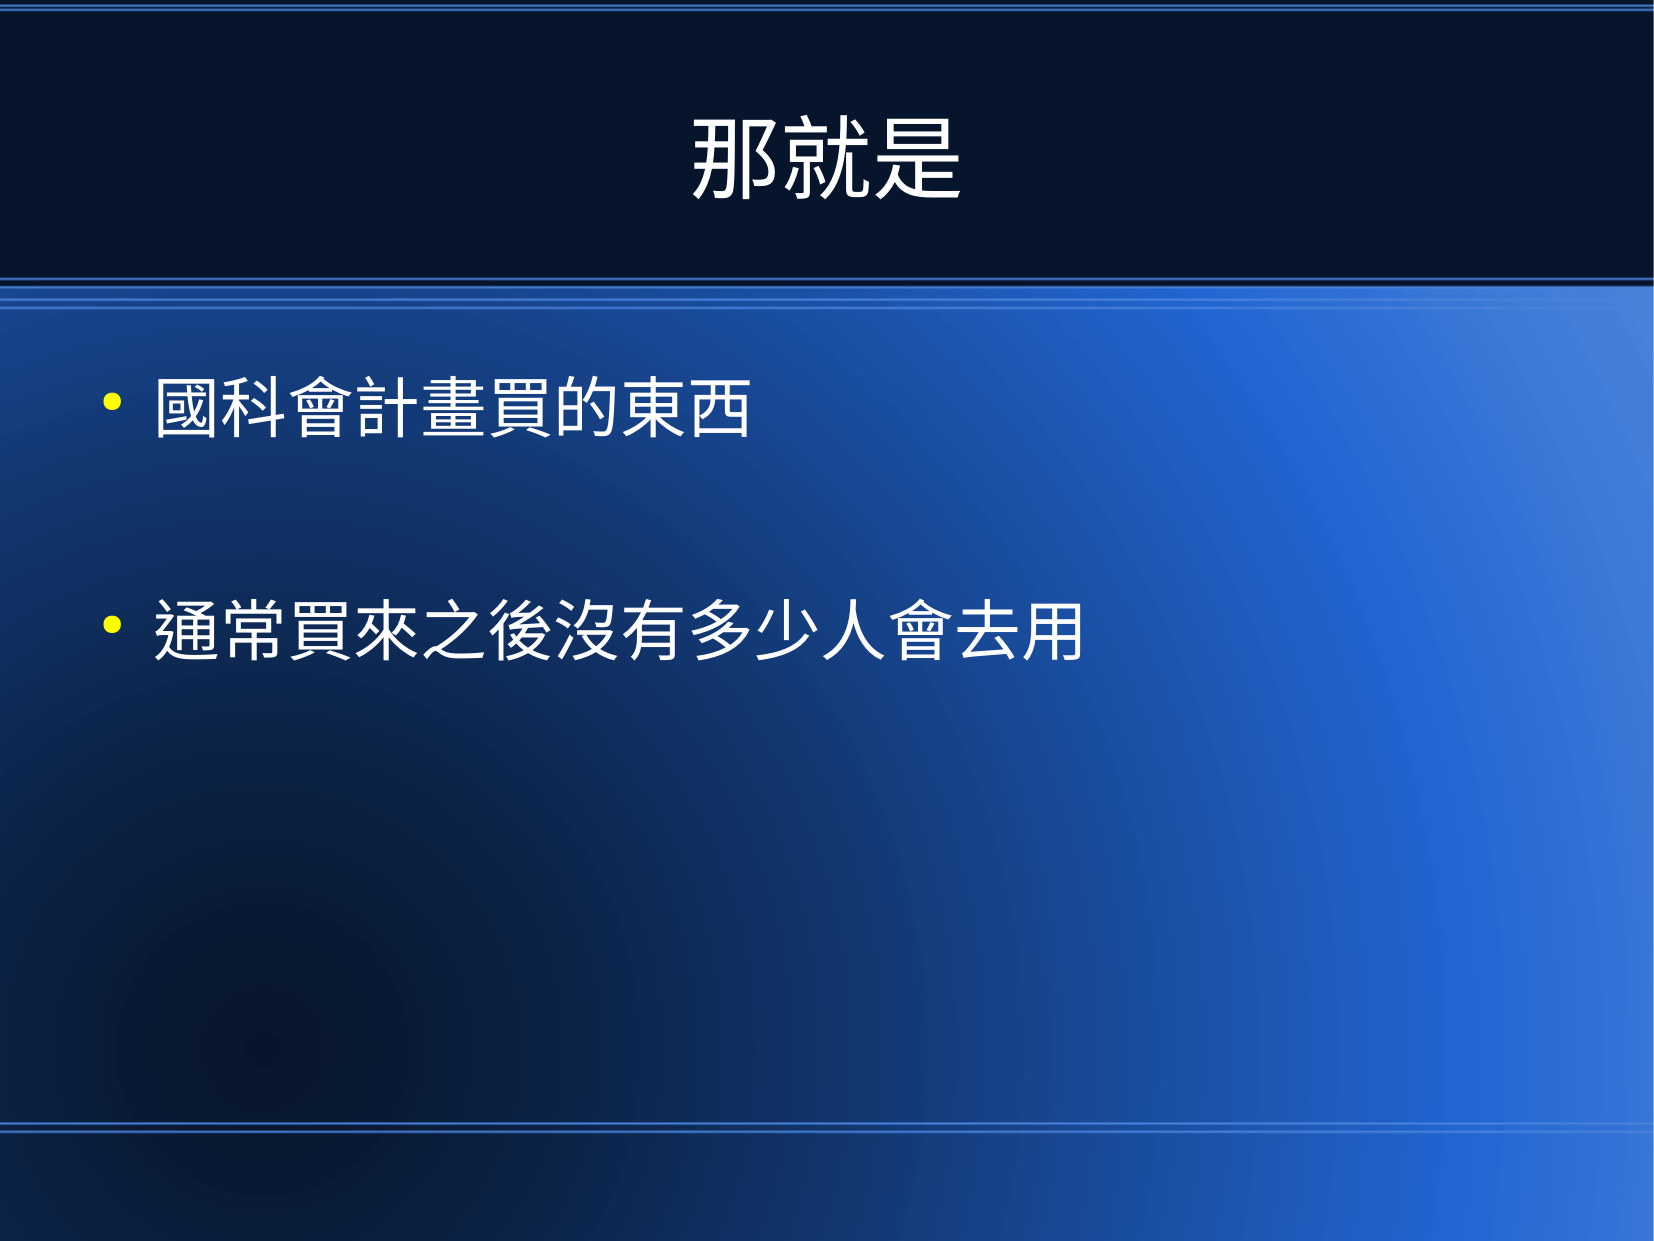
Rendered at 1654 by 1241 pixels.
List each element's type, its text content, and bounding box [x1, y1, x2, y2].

title 那就是 [82, 49, 1571, 257]
list 國科會計畫買的東西 通常買來之後沒有多少人會去用 [82, 355, 1571, 1075]
picture [0, 0, 1654, 1241]
